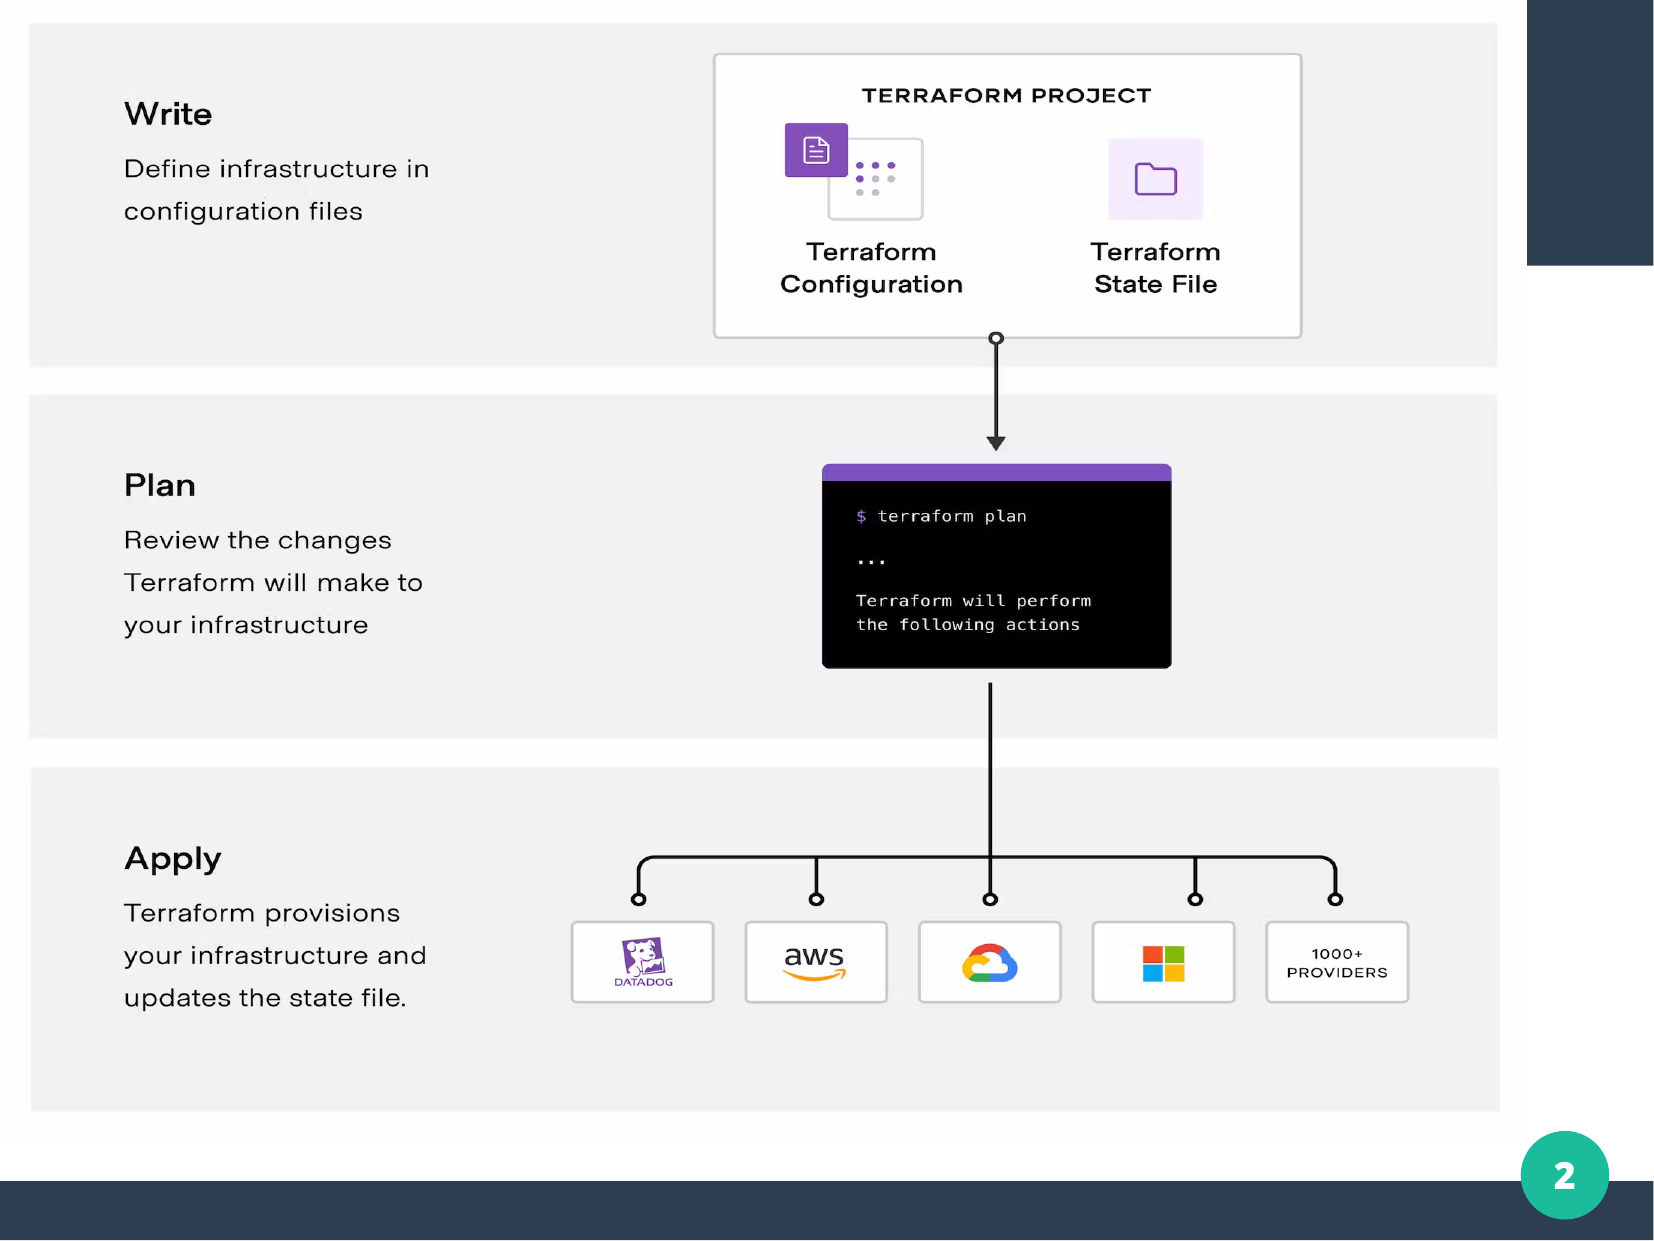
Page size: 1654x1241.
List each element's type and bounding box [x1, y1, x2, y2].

picture [0, 0, 1527, 1141]
